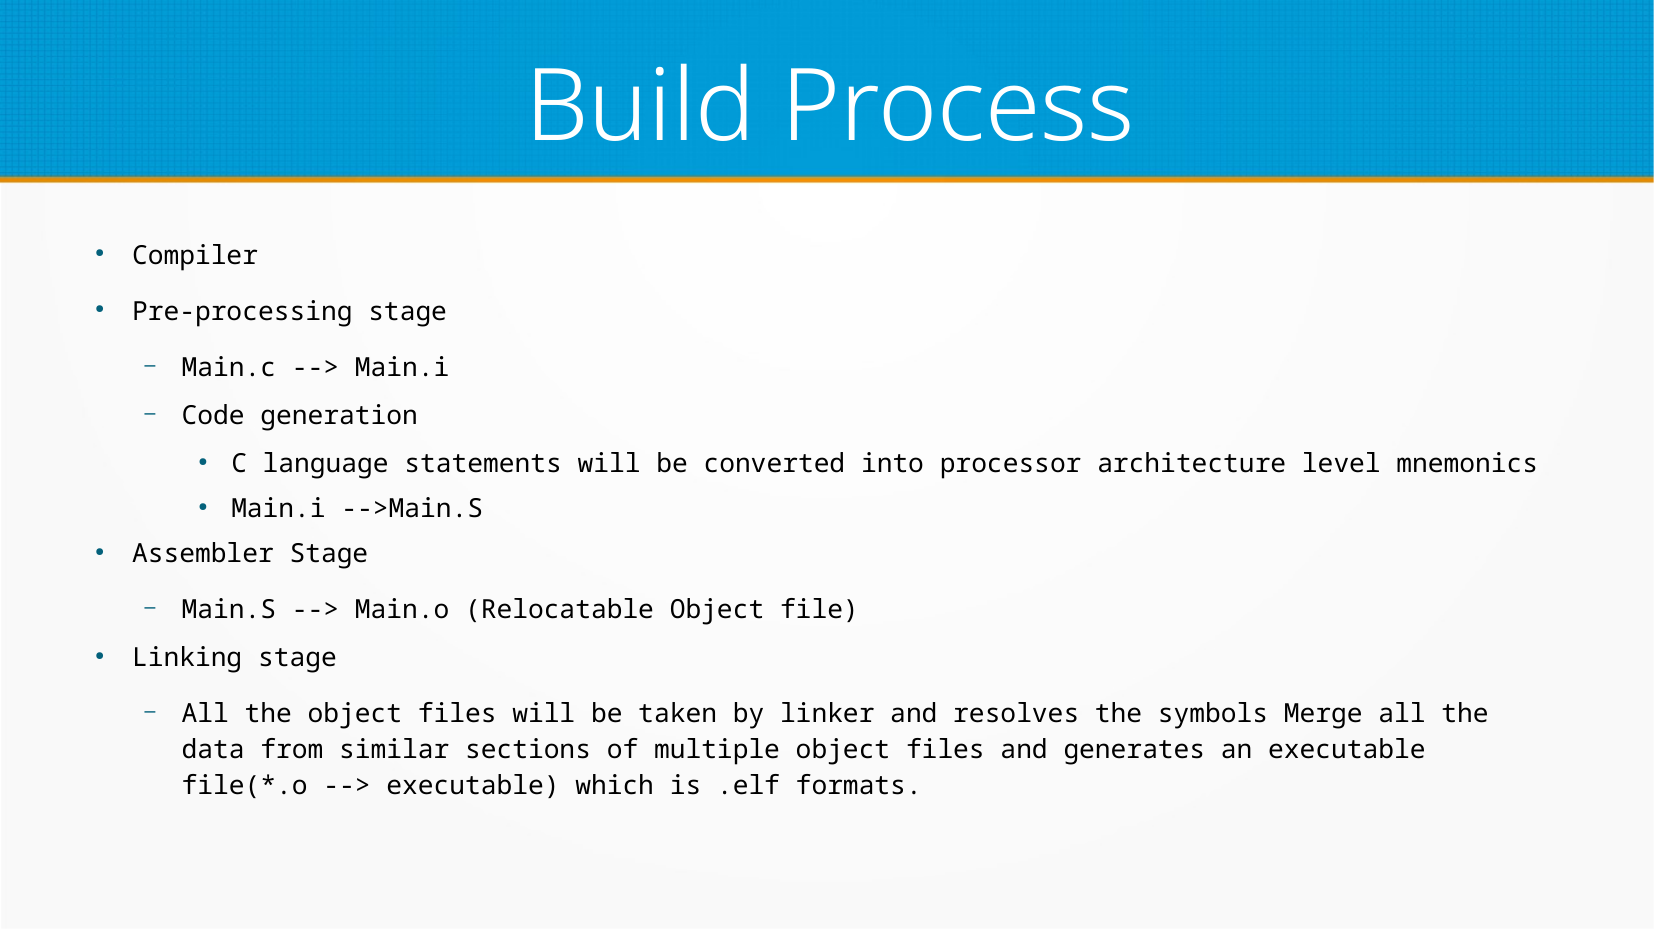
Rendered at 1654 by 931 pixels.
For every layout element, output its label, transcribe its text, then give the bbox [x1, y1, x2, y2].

title Build Process [82, 14, 1571, 171]
picture [0, 175, 1654, 931]
list Compiler Pre-processing stage Main.c --> Main.i Code generation C language statements will be converted into processor architecture level mnemonics Main.i -->Main.S Assembler Stage Main.S --> Main.o (Relocatable Object file) Linking stage All the object files will be taken by linker and resolves the symbols Merge all the data from similar sections of multiple object files and generates an executable file(*.o --> executable) which is .elf formats. [82, 236, 1563, 811]
